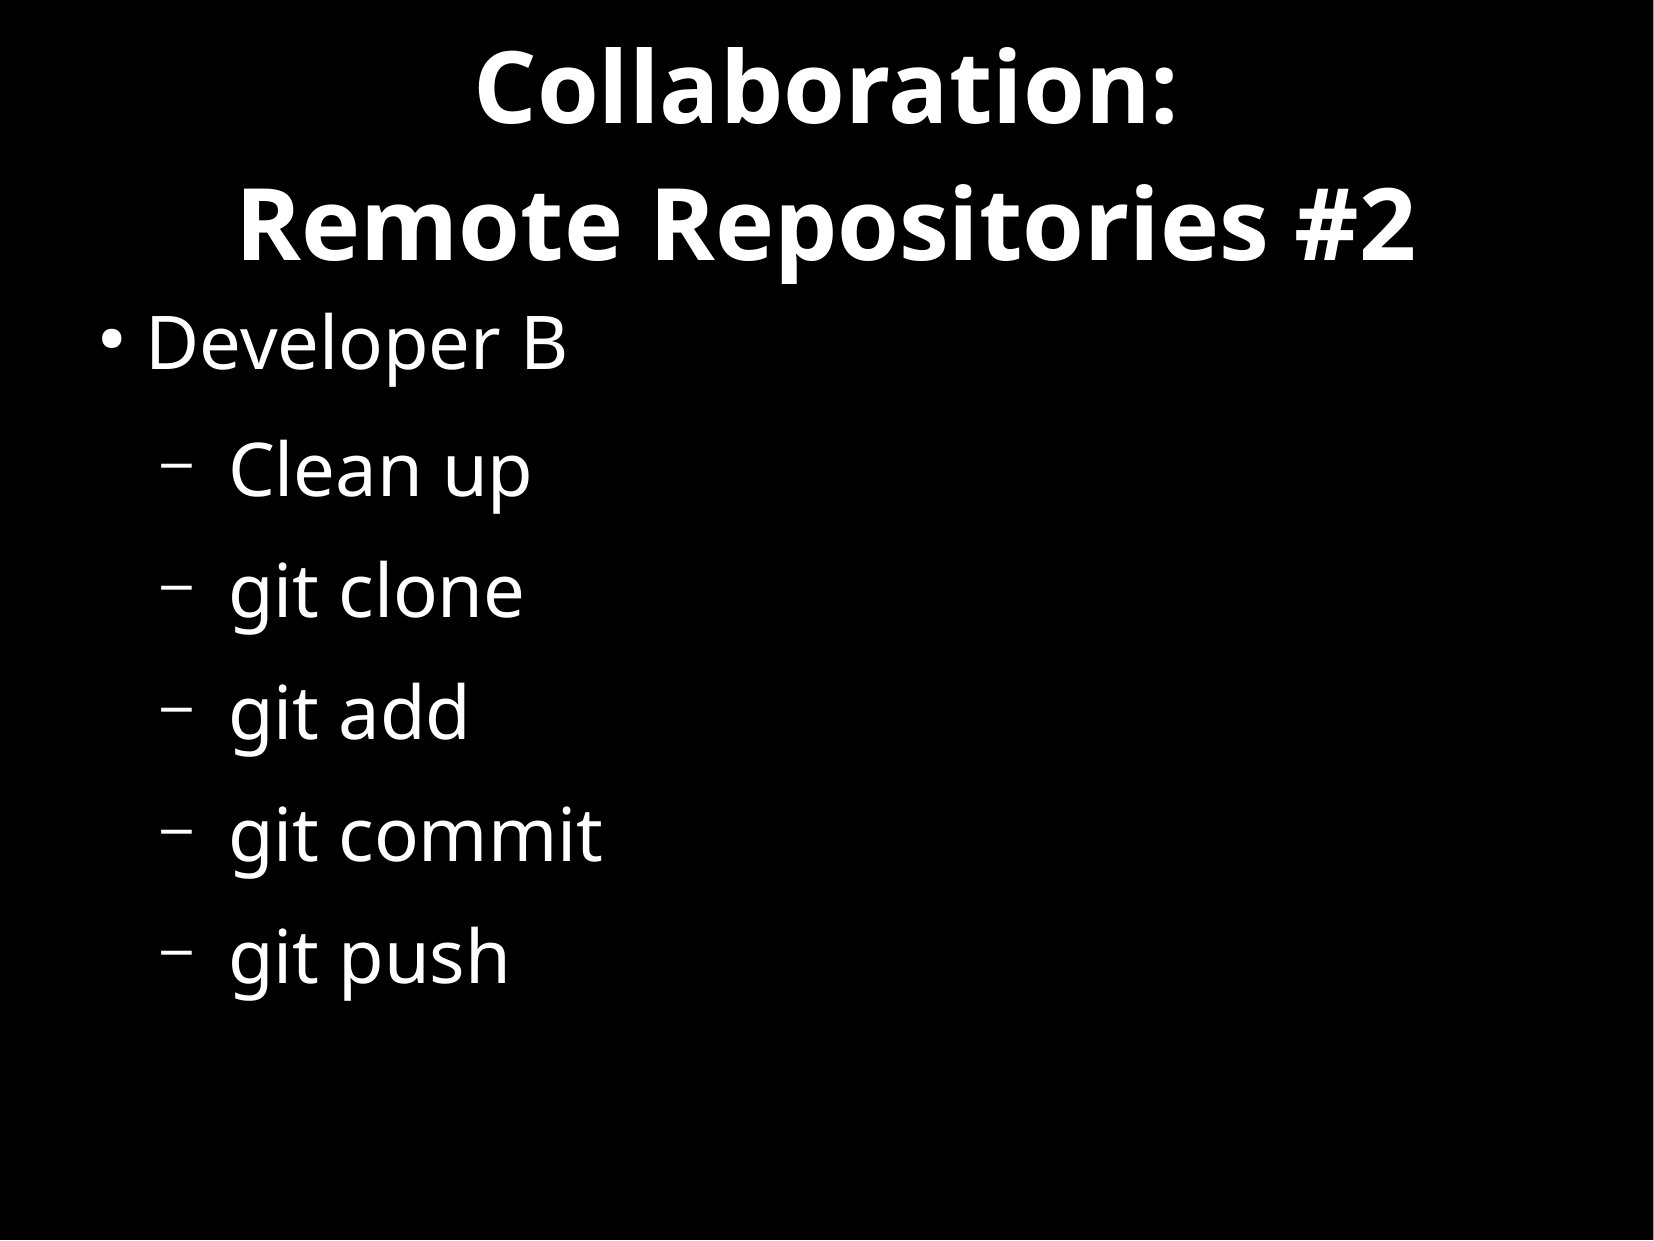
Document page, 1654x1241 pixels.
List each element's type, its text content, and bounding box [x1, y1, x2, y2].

list Developer B Clean up git clone git add git commit git push [82, 290, 1571, 1010]
title Collaboration: Remote Repositories #2 [82, 26, 1571, 280]
